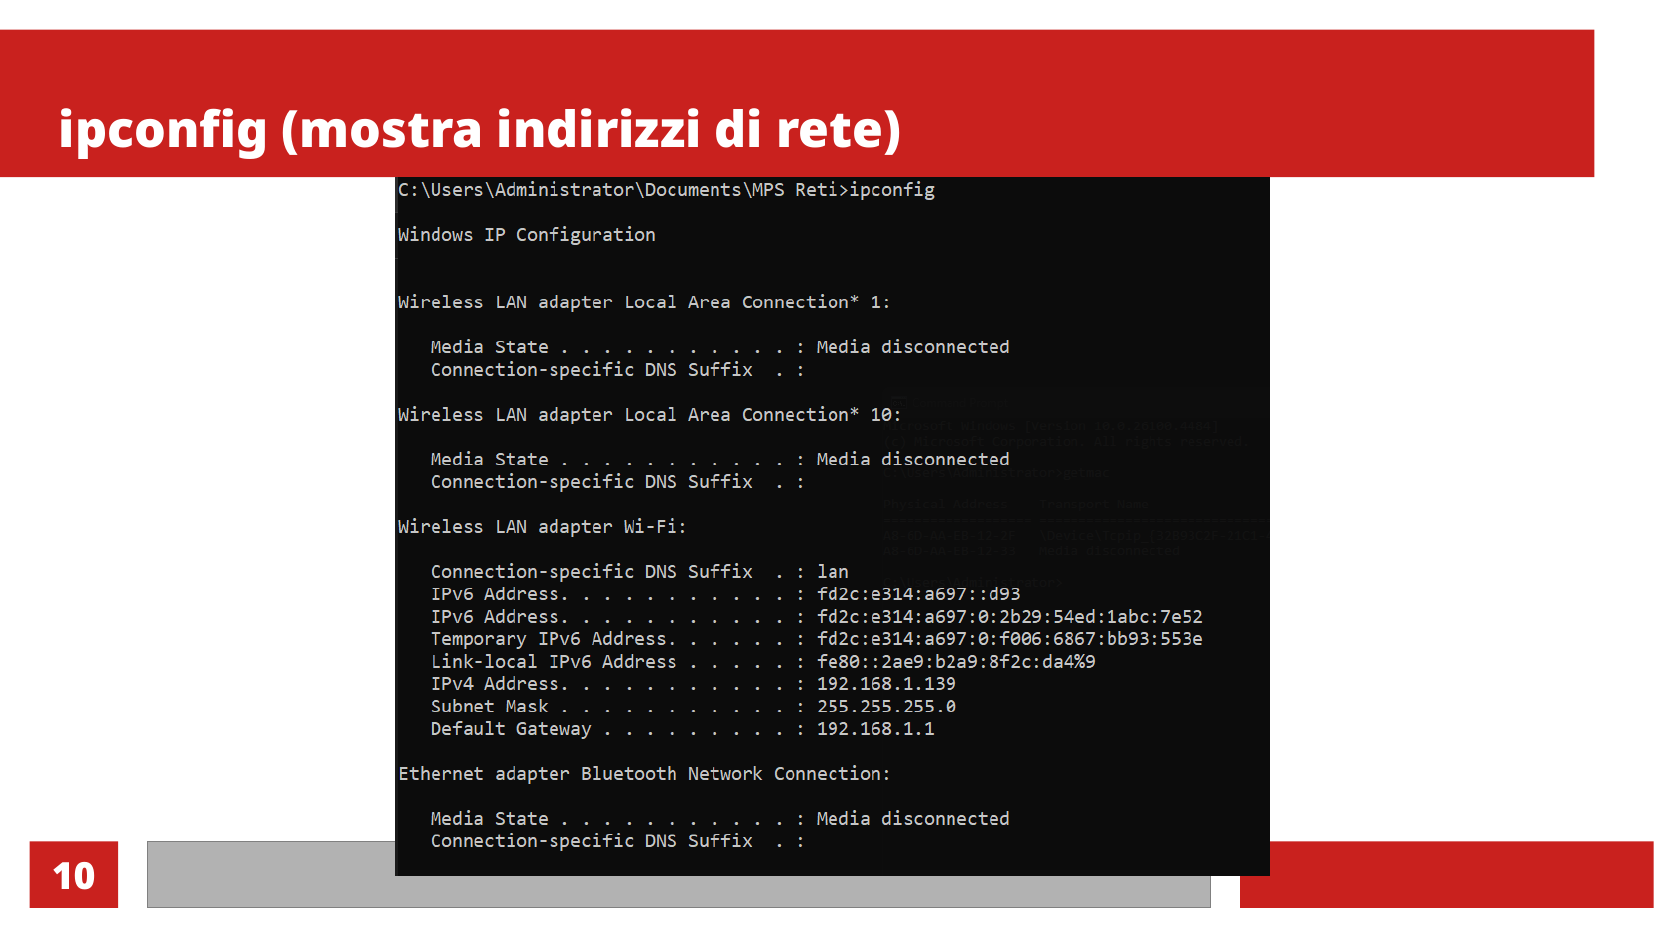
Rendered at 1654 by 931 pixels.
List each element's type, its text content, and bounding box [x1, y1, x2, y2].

picture [395, 177, 1270, 876]
title ipconfig (mostra indirizzi di rete) [59, 44, 1595, 163]
